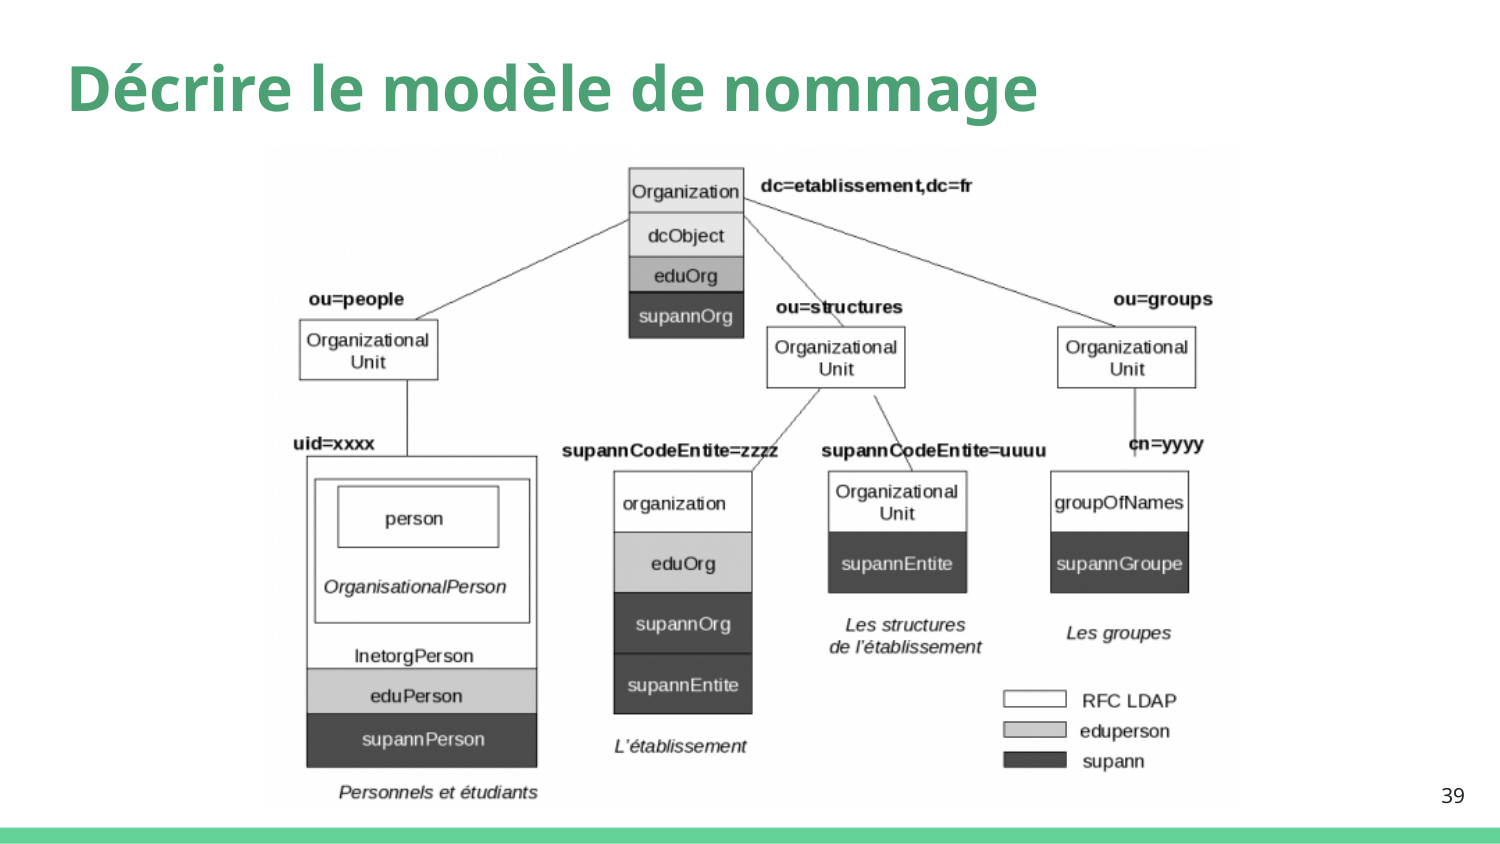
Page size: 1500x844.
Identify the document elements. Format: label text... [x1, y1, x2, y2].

slide_number <numéro> [1389, 764, 1480, 830]
title Décrire le modèle de nommage [51, 23, 1449, 117]
picture [265, 148, 1238, 809]
